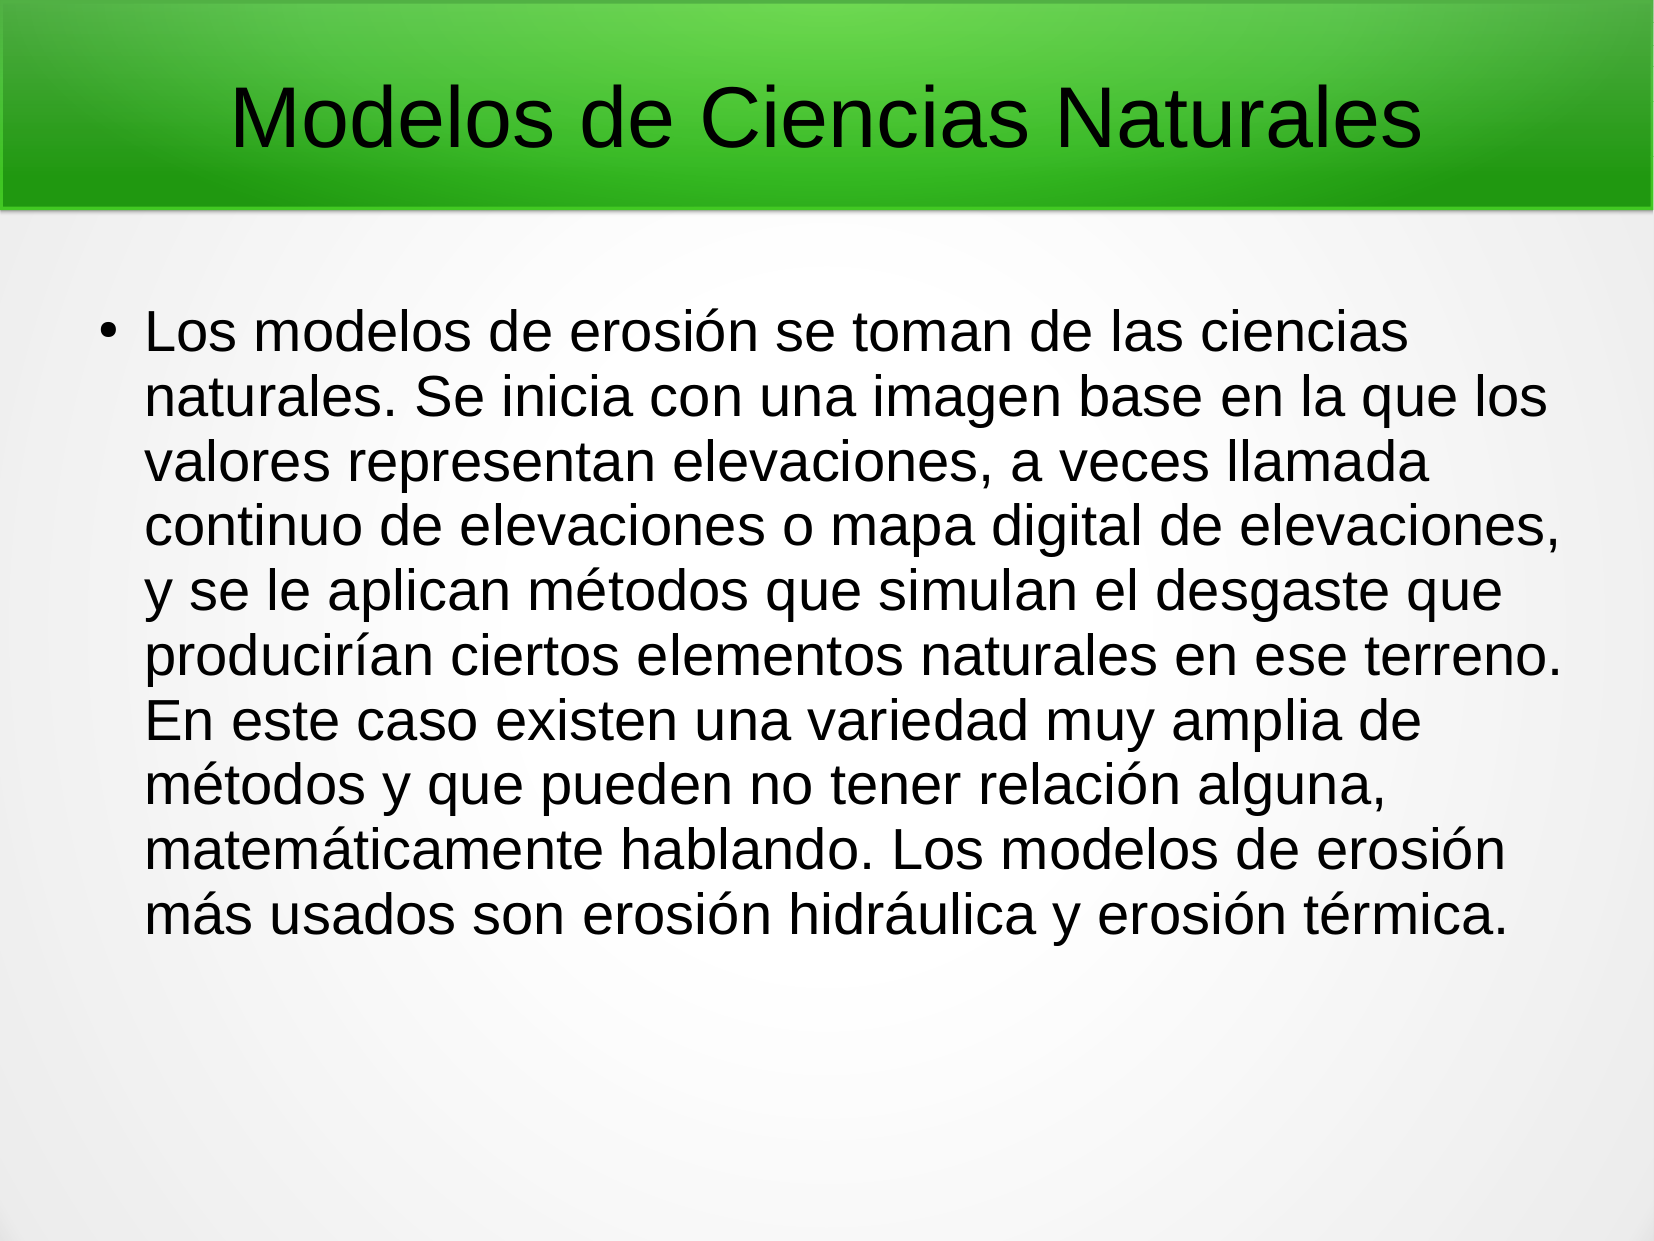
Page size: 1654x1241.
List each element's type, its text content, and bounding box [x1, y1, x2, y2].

list Los modelos de erosión se toman de las ciencias naturales. Se inicia con una imagen base en la que los valores representan elevaciones, a veces llamada continuo de elevaciones o mapa digital de elevaciones, y se le aplican métodos que simulan el desgaste que producirían ciertos elementos naturales en ese terreno. En este caso existen una variedad muy amplia de métodos y que pueden no tener relación alguna, matemáticamente hablando. Los modelos de erosión más usados son erosión hidráulica y erosión térmica. [82, 299, 1571, 1019]
title Modelos de Ciencias Naturales [82, 47, 1571, 189]
